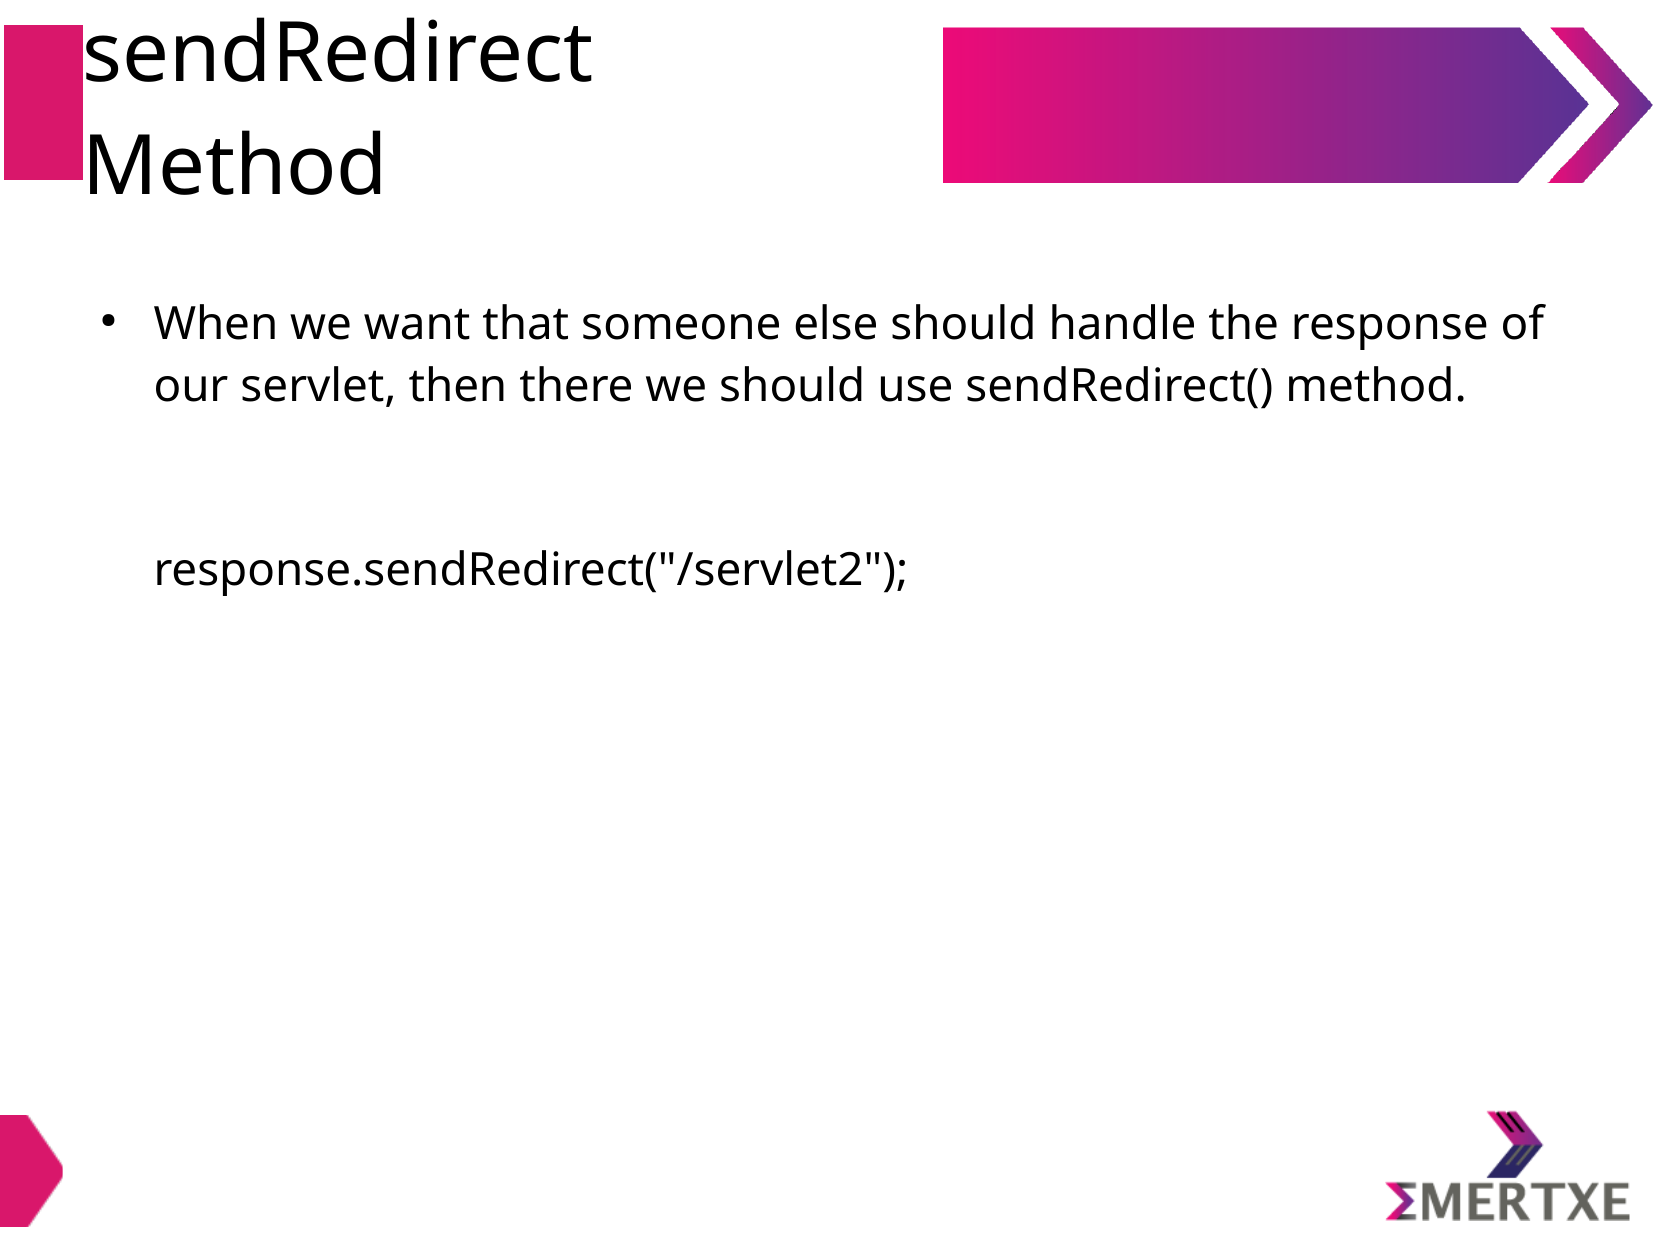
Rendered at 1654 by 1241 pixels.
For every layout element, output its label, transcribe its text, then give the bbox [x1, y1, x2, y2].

list When we want that someone else should handle the response of our servlet, then there we should use sendRedirect() method. response.sendRedirect("/servlet2"); [82, 290, 1571, 1010]
title sendRedirect Method [82, 2, 1571, 210]
picture [1385, 1107, 1631, 1221]
picture [1571, 27, 1653, 183]
